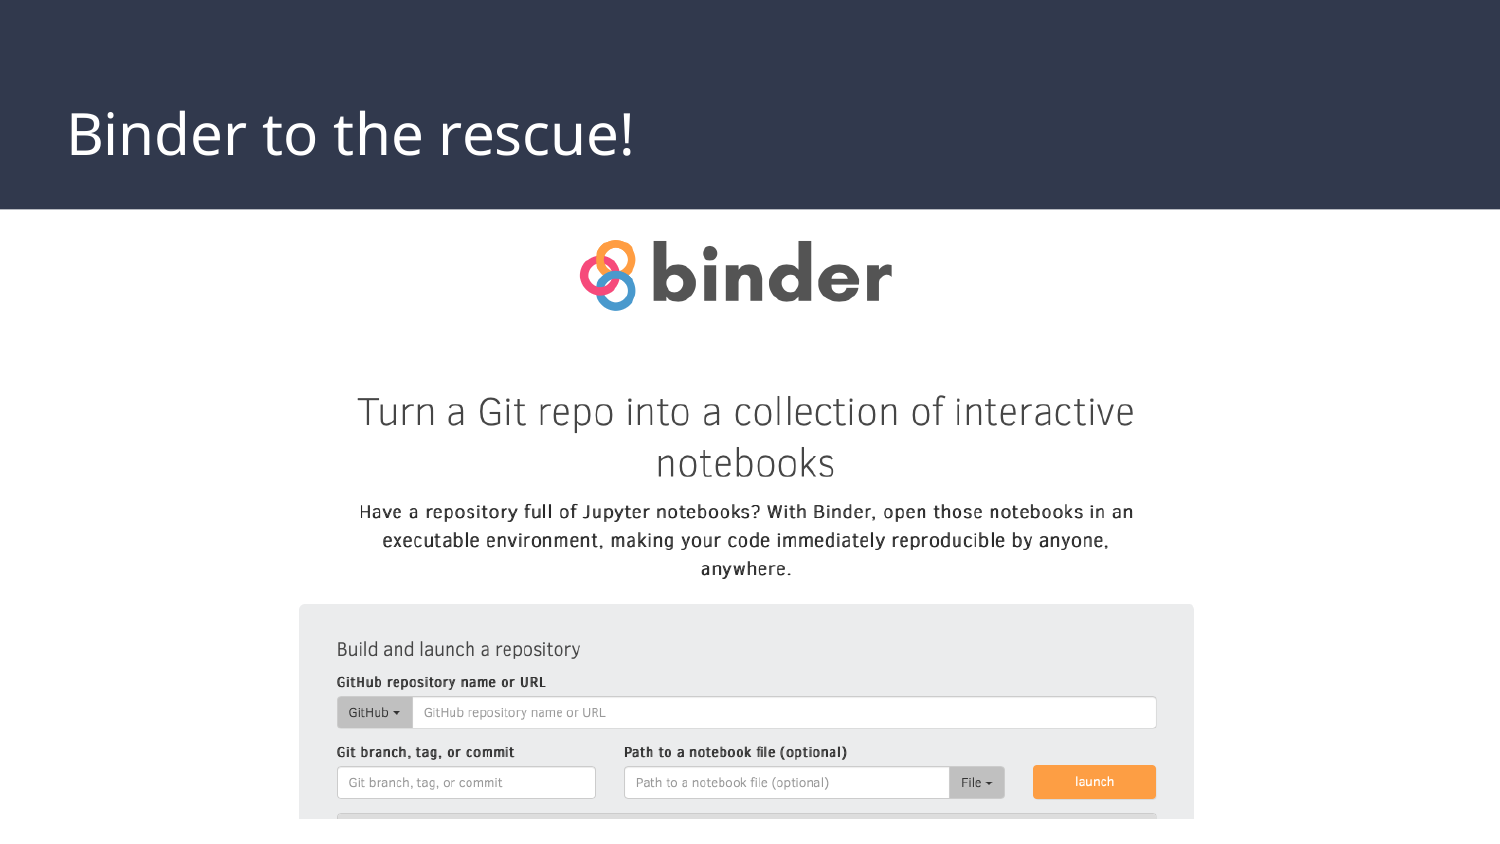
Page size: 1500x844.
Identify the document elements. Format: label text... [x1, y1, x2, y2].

title Binder to the rescue! [51, 82, 1449, 185]
picture [289, 224, 1211, 819]
